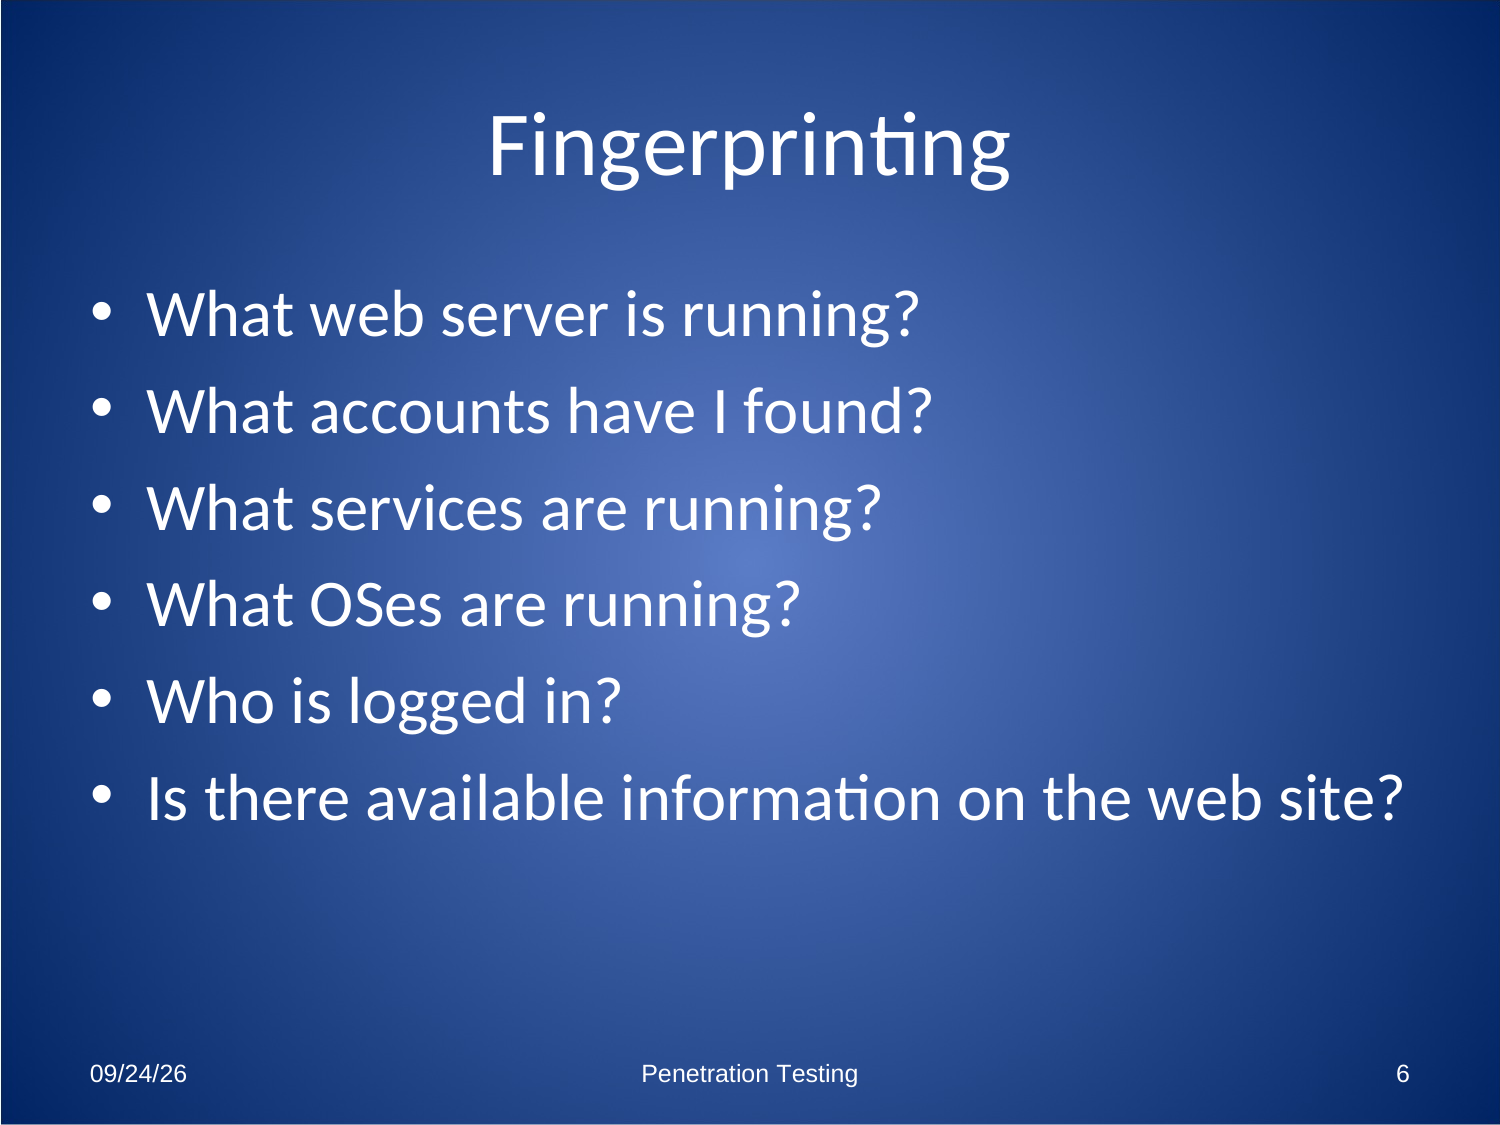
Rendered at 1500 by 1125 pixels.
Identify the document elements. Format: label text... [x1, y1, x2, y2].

list What web server is running? What accounts have I found? What services are running? What OSes are running? Who is logged in? Is there available information on the web site? [75, 262, 1426, 1005]
text_box 03/17/11 [74, 1042, 426, 1103]
picture [0, 0, 1500, 1125]
text_box Penetration Testing [512, 1042, 988, 1103]
text_box <number> [1074, 1042, 1426, 1103]
title Fingerprinting [75, 45, 1426, 233]
